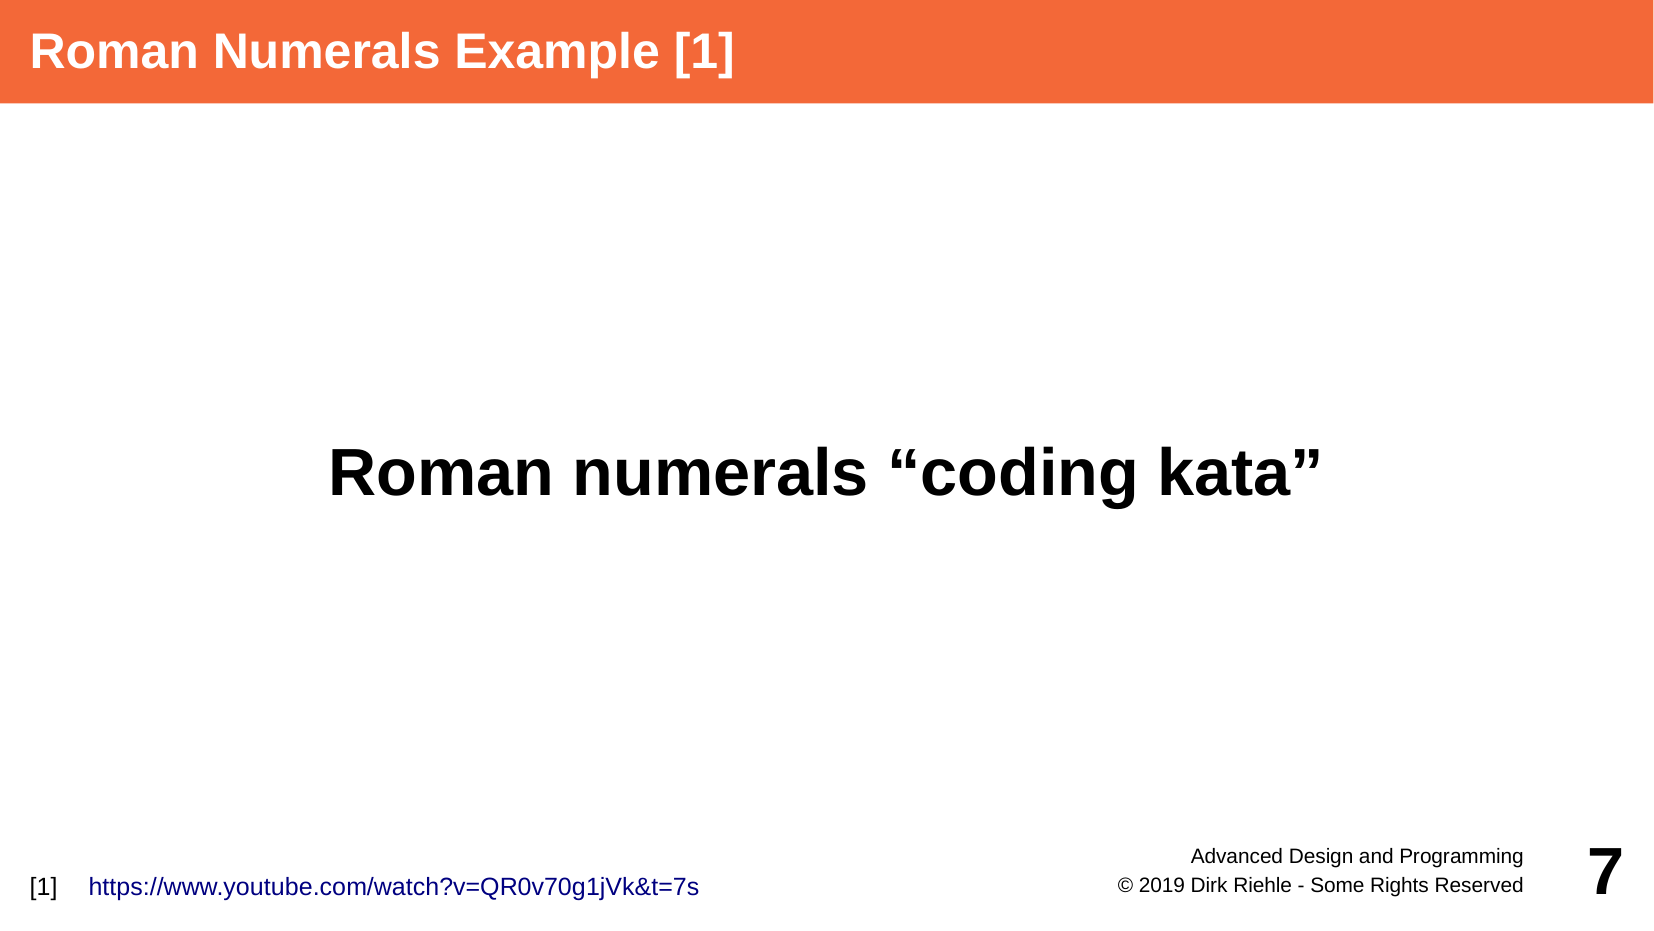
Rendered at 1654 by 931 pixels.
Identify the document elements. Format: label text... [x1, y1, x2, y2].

title Roman Numerals Example [1] [0, 0, 1654, 104]
subtitle Roman numerals “coding kata” [29, 132, 1625, 813]
text_box [1] https://www.youtube.com/watch?v=QR0v70g1jVk&t=7s [0, 693, 1182, 931]
